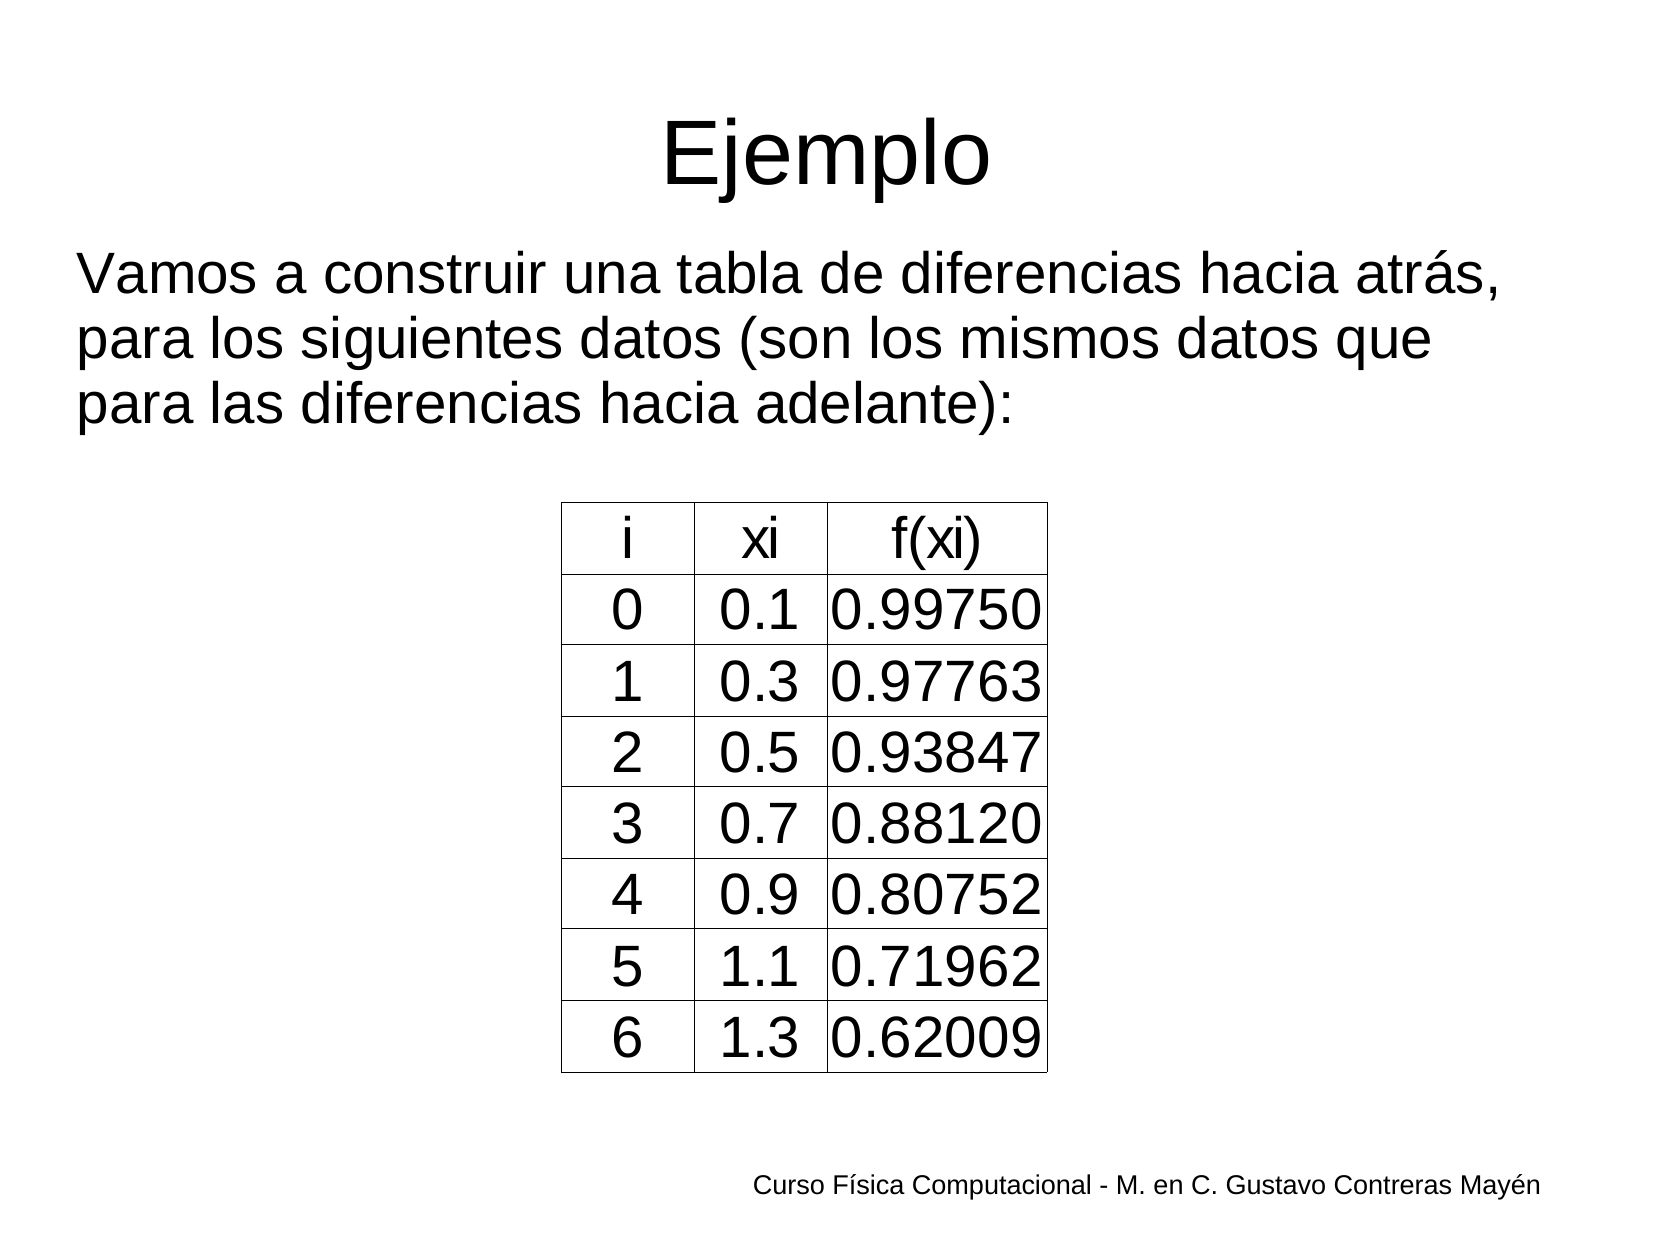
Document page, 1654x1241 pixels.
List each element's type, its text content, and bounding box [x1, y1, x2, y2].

title Ejemplo [82, 49, 1571, 257]
subtitle Vamos a construir una tabla de diferencias hacia atrás, para los siguientes datos (son los mismos datos que para las diferencias hacia adelante): [76, 229, 1565, 448]
chart [561, 501, 1050, 1074]
